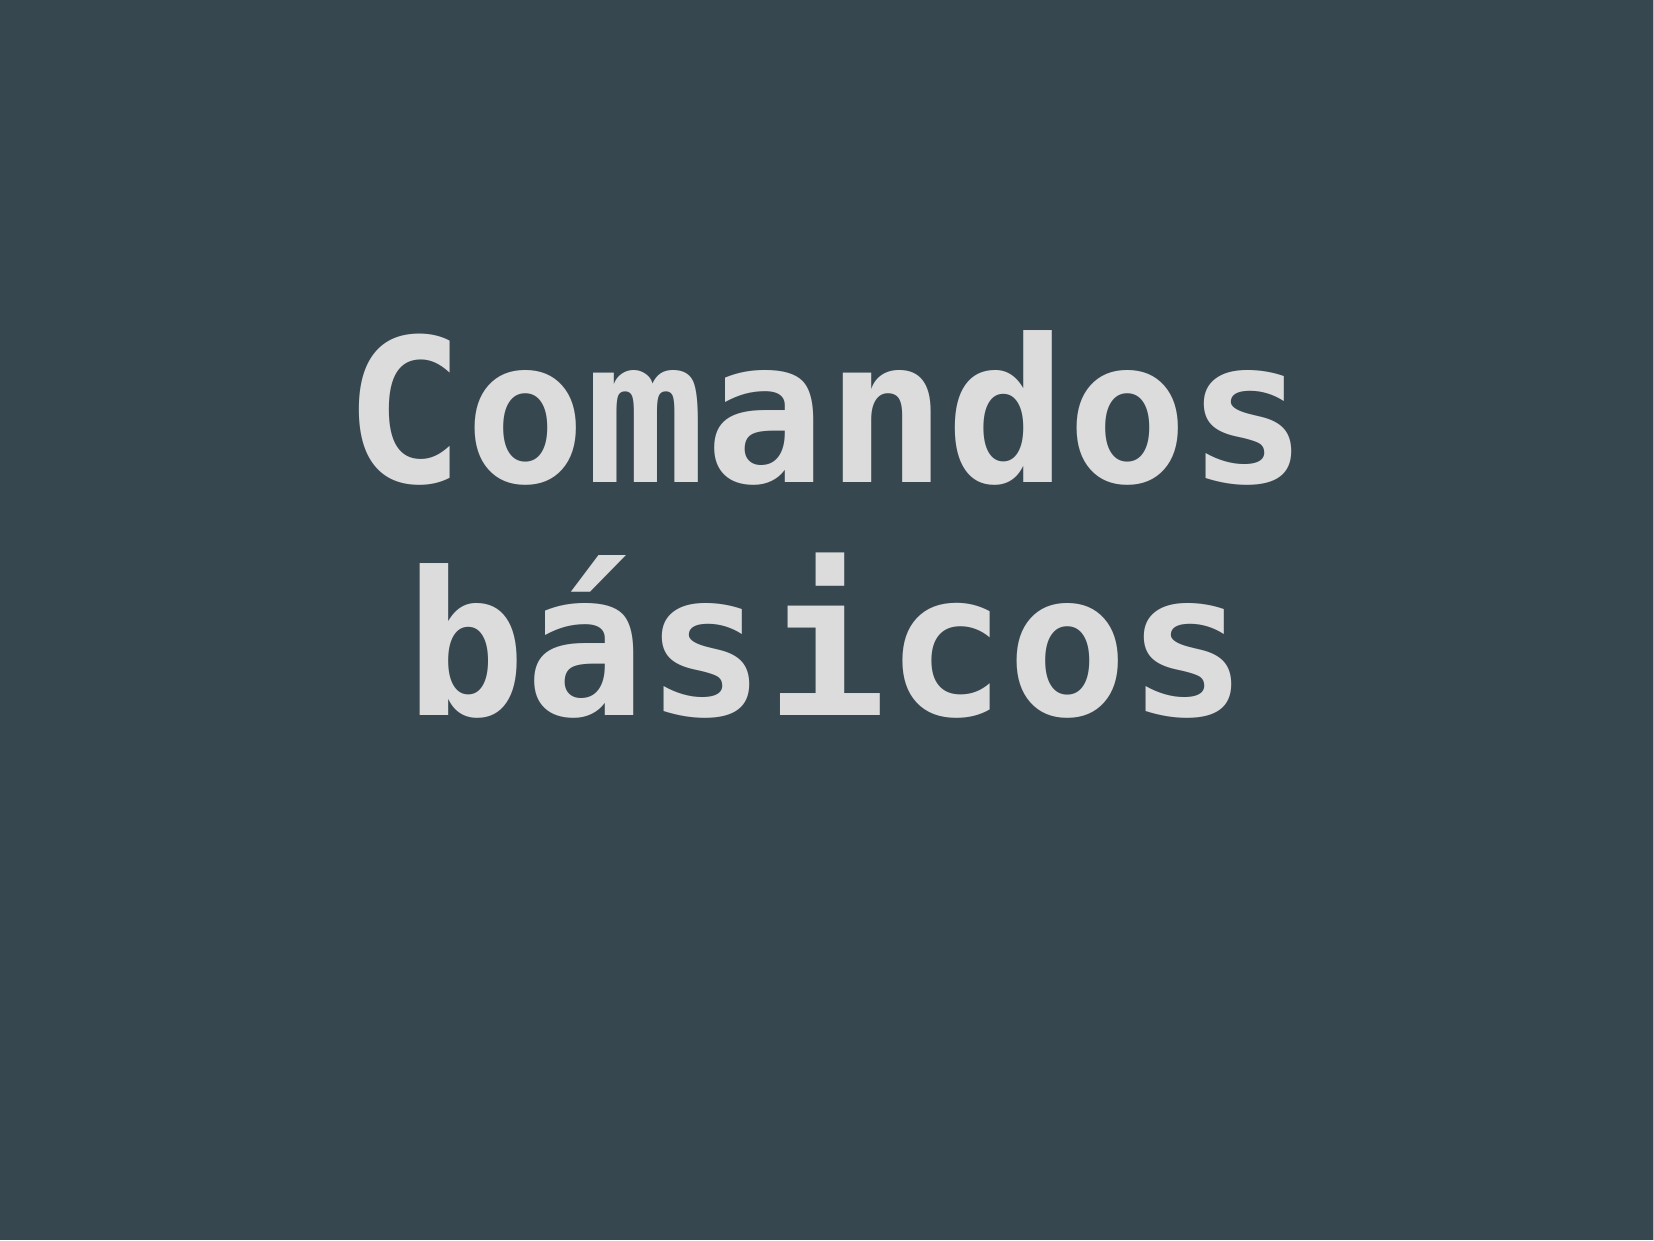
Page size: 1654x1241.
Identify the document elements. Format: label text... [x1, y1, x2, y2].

subtitle Comandos básicos [82, 49, 1571, 1010]
